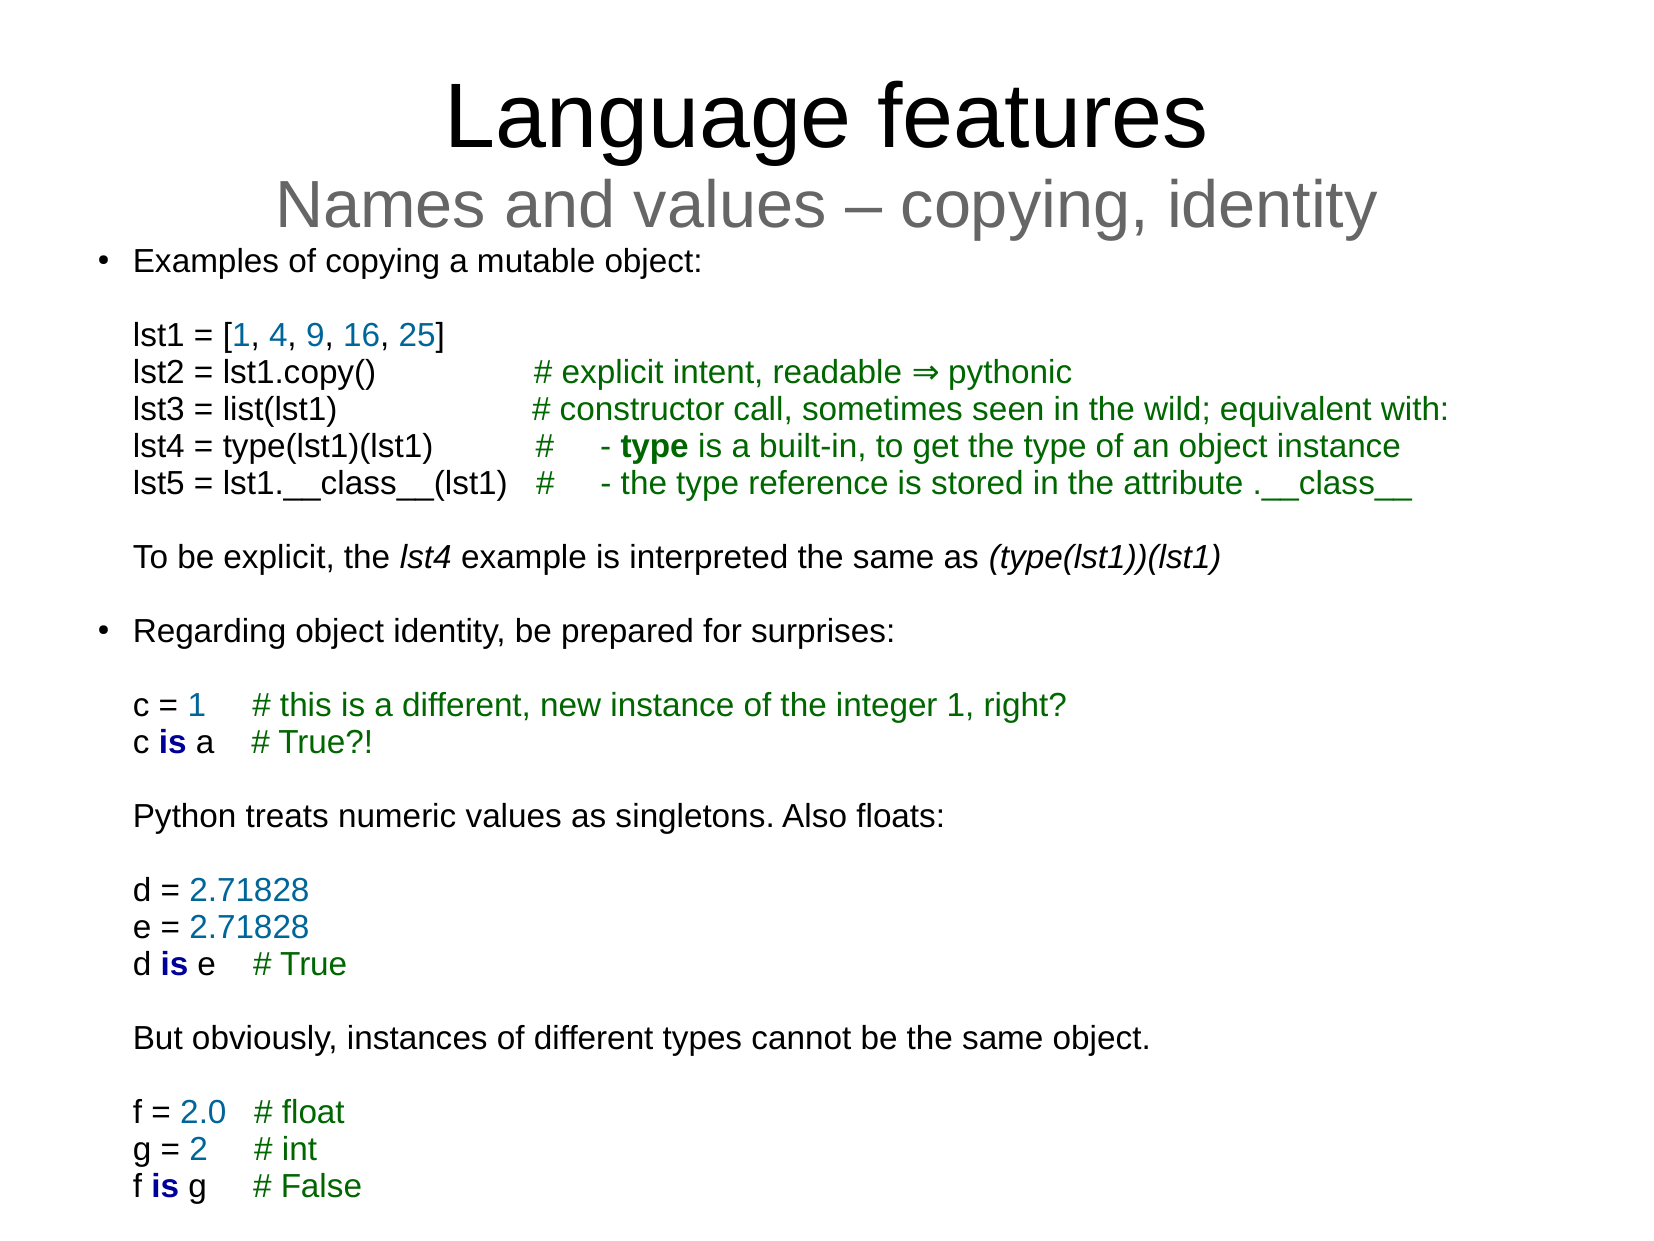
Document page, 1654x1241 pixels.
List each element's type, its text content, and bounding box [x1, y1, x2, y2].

text_box Examples of copying a mutable object: lst1 = [1, 4, 9, 16, 25] lst2 = lst1.copy() # explicit intent, readable ⇒ pythonic lst3 = list(lst1) # constructor call, sometimes seen in the wild; equivalent with: lst4 = type(lst1)(lst1) # - type is a built-in, to get the type of an object instance lst5 = lst1.__class__(lst1) # - the type reference is stored in the attribute .__class__ To be explicit, the lst4 example is interpreted the same as (type(lst1))(lst1) Regarding object identity, be prepared for surprises: c = 1 # this is a different, new instance of the integer 1, right? c is a # True?! Python treats numeric values as singletons. Also floats: d = 2.71828 e = 2.71828 d is e # True But obviously, instances of different types cannot be the same object. f = 2.0 # float g = 2 # int f is g # False [82, 234, 1561, 1241]
title Language features Names and values – copying, identity [82, 49, 1571, 257]
